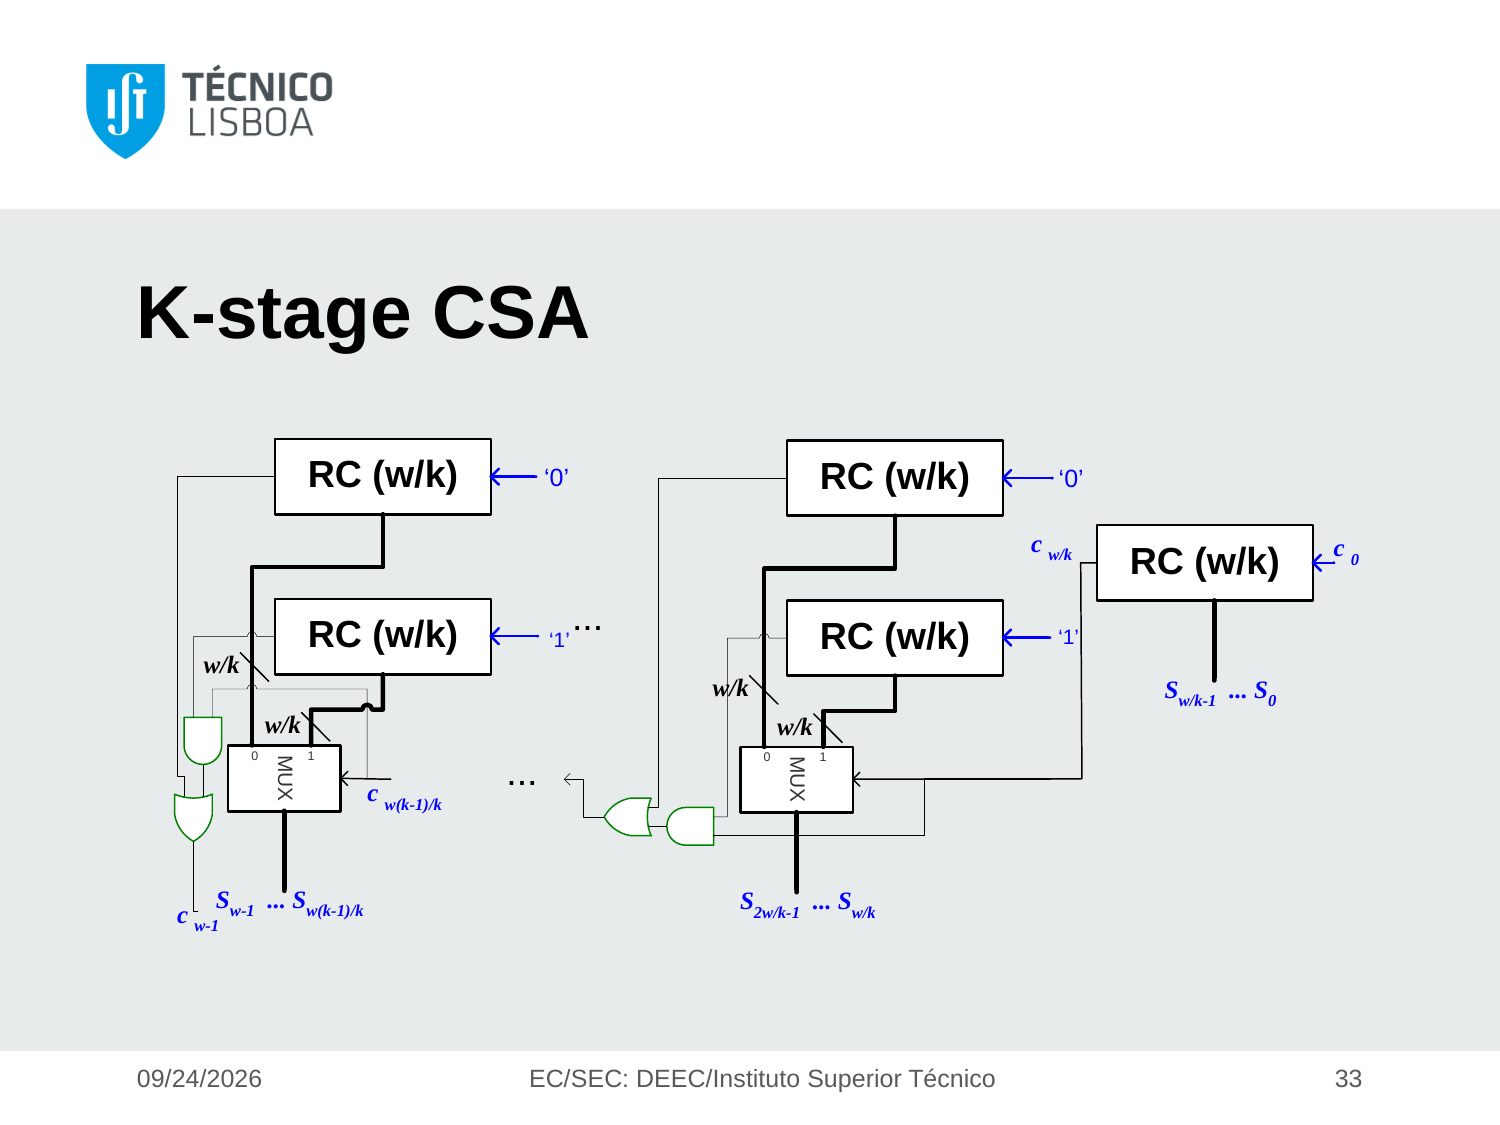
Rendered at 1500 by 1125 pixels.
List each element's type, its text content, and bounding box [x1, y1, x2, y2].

picture [0, 0, 1500, 1125]
title K-stage CSA [121, 237, 1378, 381]
slide_number <number> [1077, 1052, 1378, 1103]
footer EC/SEC: DEEC/Instituto Superior Técnico [512, 1052, 1021, 1103]
slide_number 10/08/2018 [121, 1052, 425, 1103]
